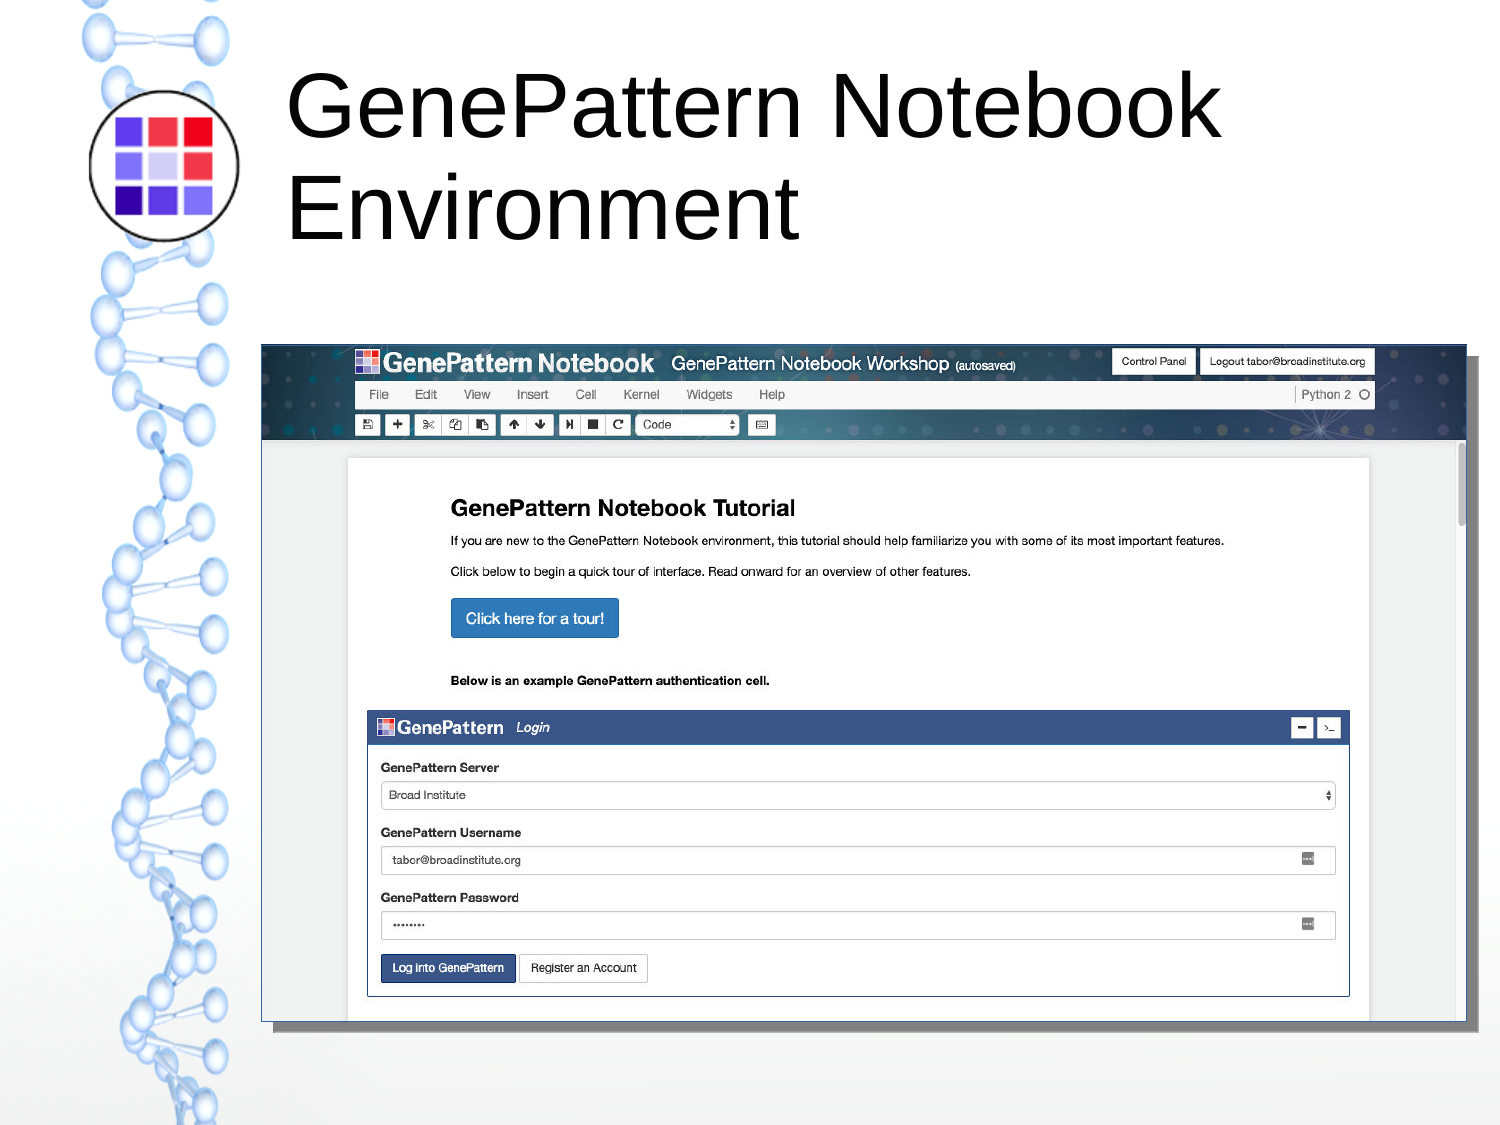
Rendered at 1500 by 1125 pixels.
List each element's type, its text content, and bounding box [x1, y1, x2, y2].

title GenePattern Notebook Environment [285, 36, 1426, 278]
picture [0, 0, 1500, 1125]
